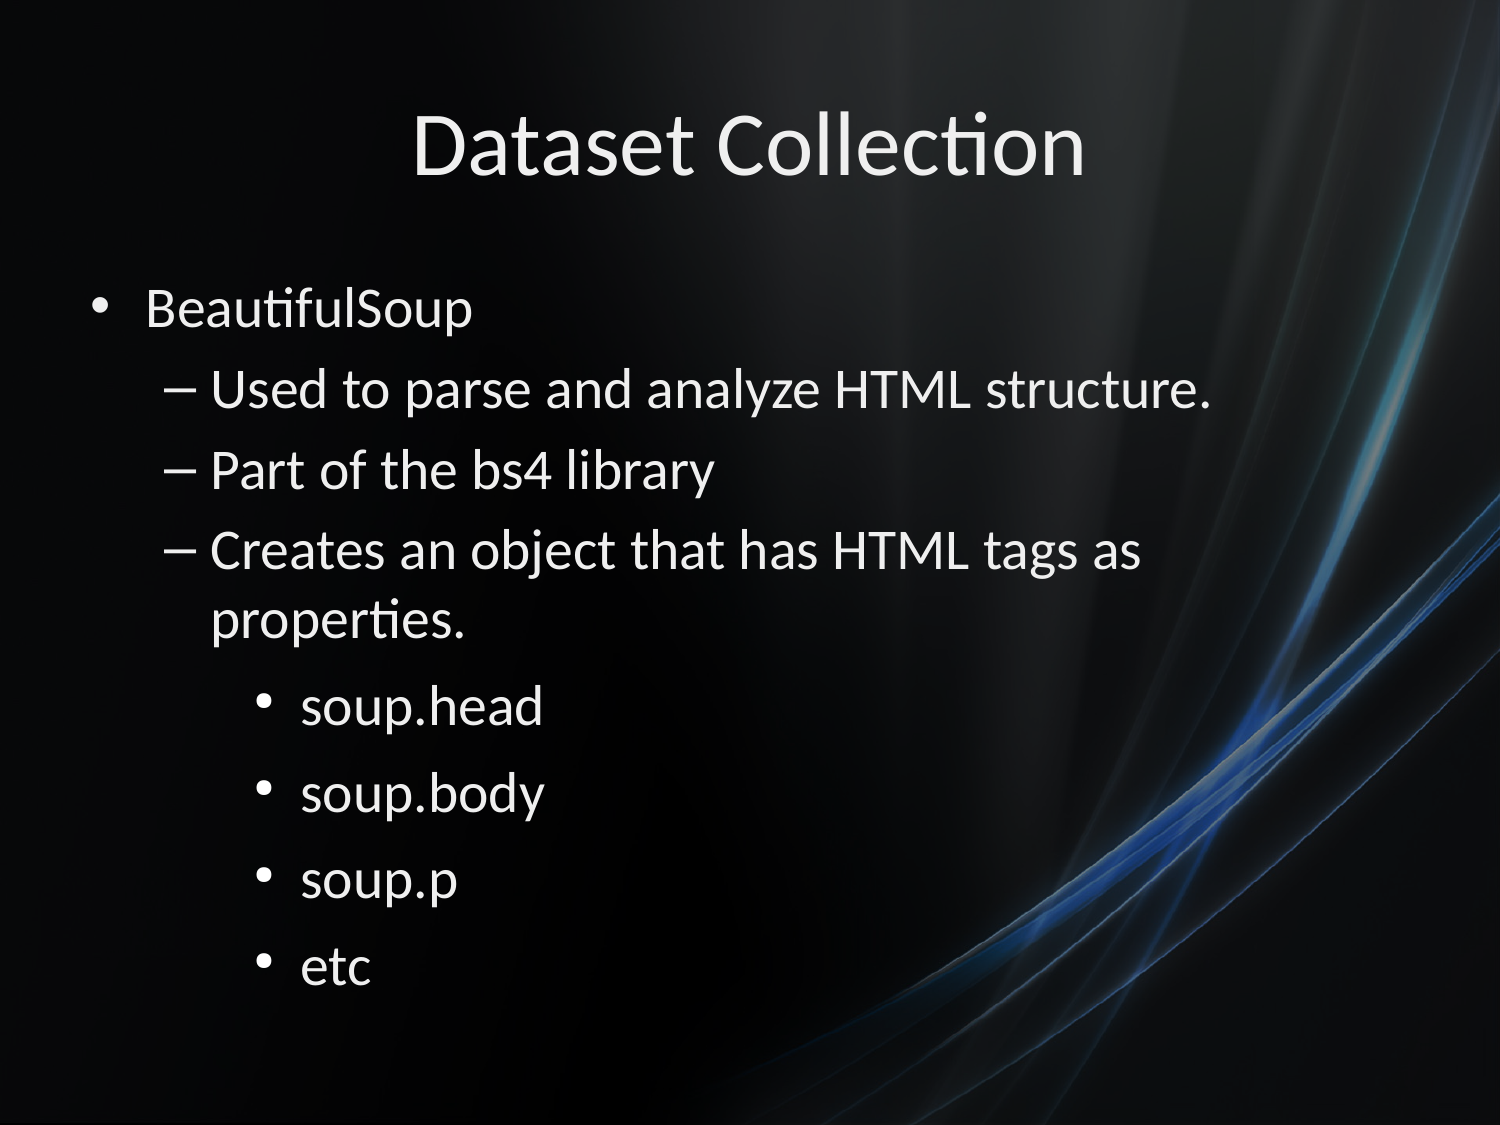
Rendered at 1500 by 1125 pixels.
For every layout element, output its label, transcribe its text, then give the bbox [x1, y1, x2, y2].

list BeautifulSoup Used to parse and analyze HTML structure. Part of the bs4 library Creates an object that has HTML tags as properties. soup.head soup.body soup.p etc [75, 262, 1425, 1005]
picture [0, 0, 1500, 1125]
title Dataset Collection [75, 45, 1425, 233]
